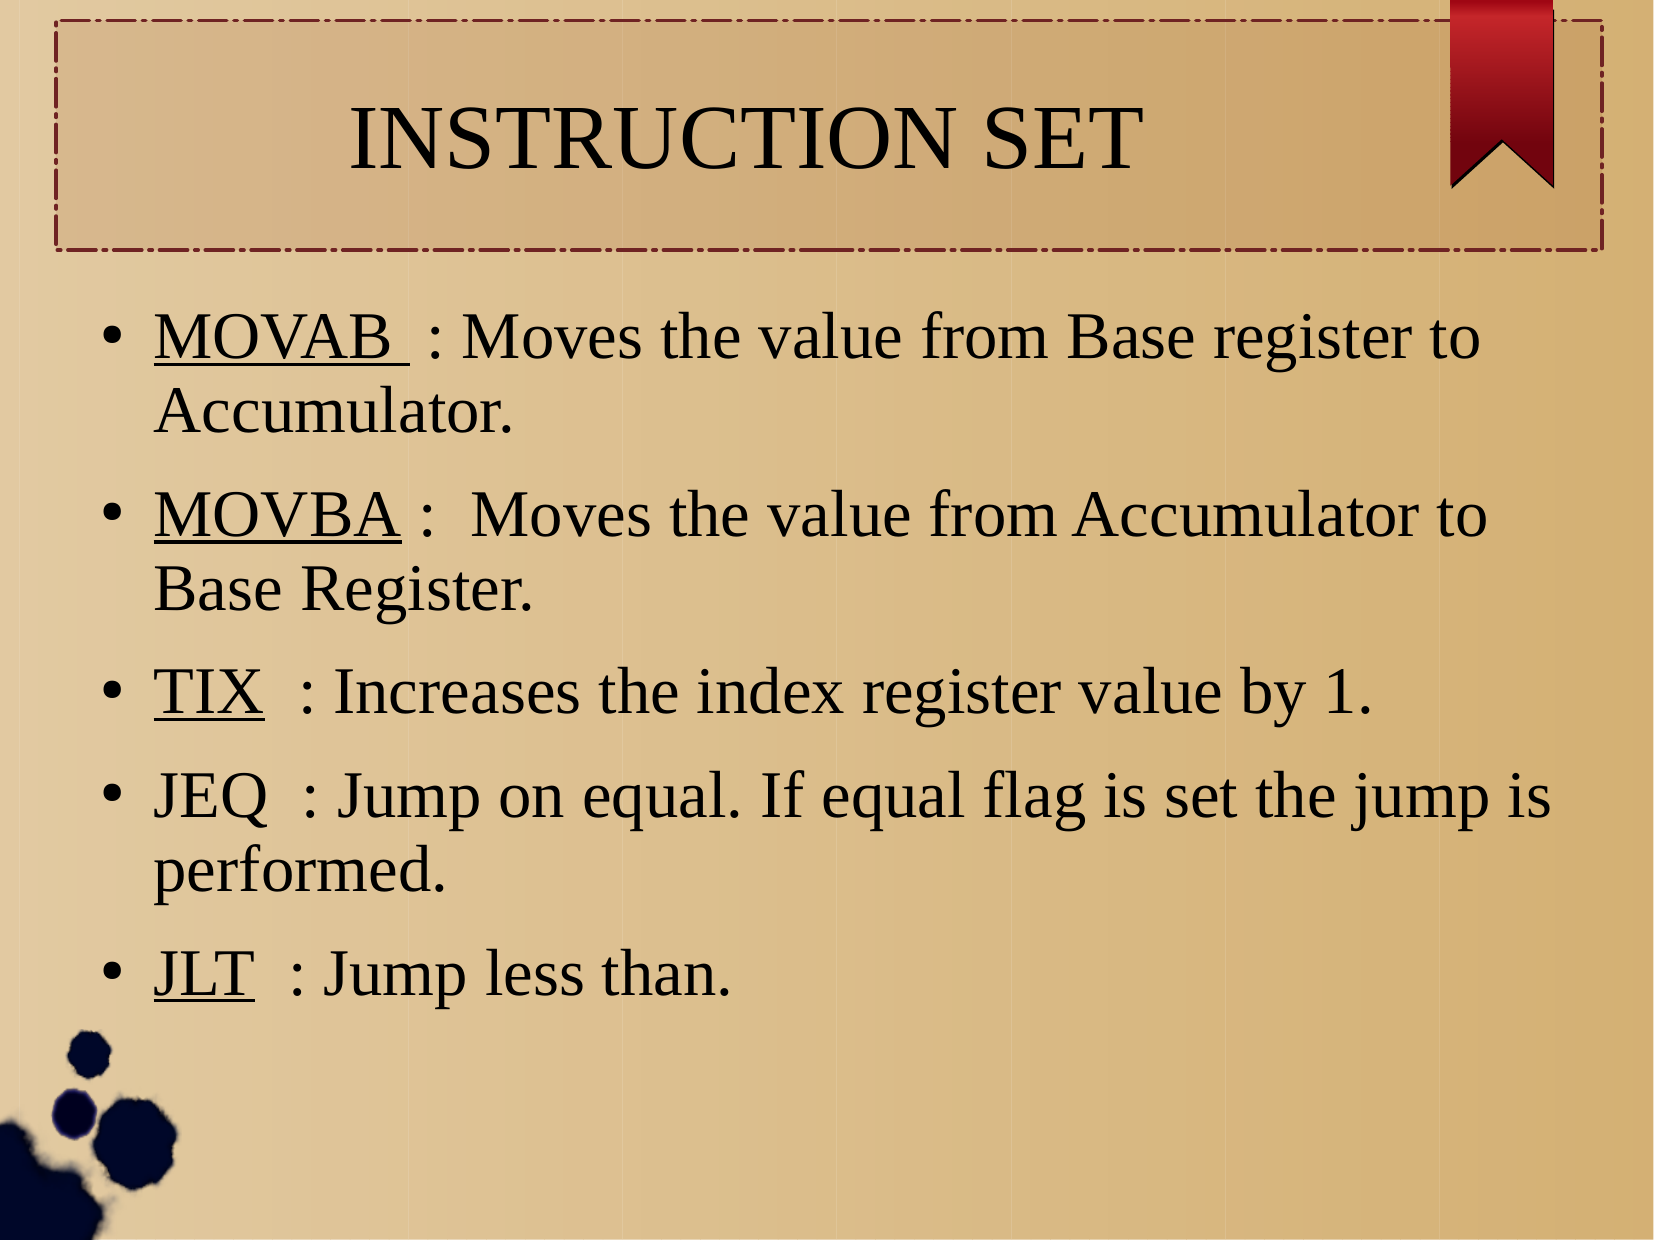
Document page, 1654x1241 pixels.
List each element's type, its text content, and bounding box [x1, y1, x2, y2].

title INSTRUCTION SET [82, 47, 1412, 229]
list MOVAB : Moves the value from Base register to Accumulator. MOVBA : Moves the value from Accumulator to Base Register. TIX : Increases the index register value by 1. JEQ : Jump on equal. If equal flag is set the jump is performed. JLT : Jump less than. [82, 299, 1571, 1019]
